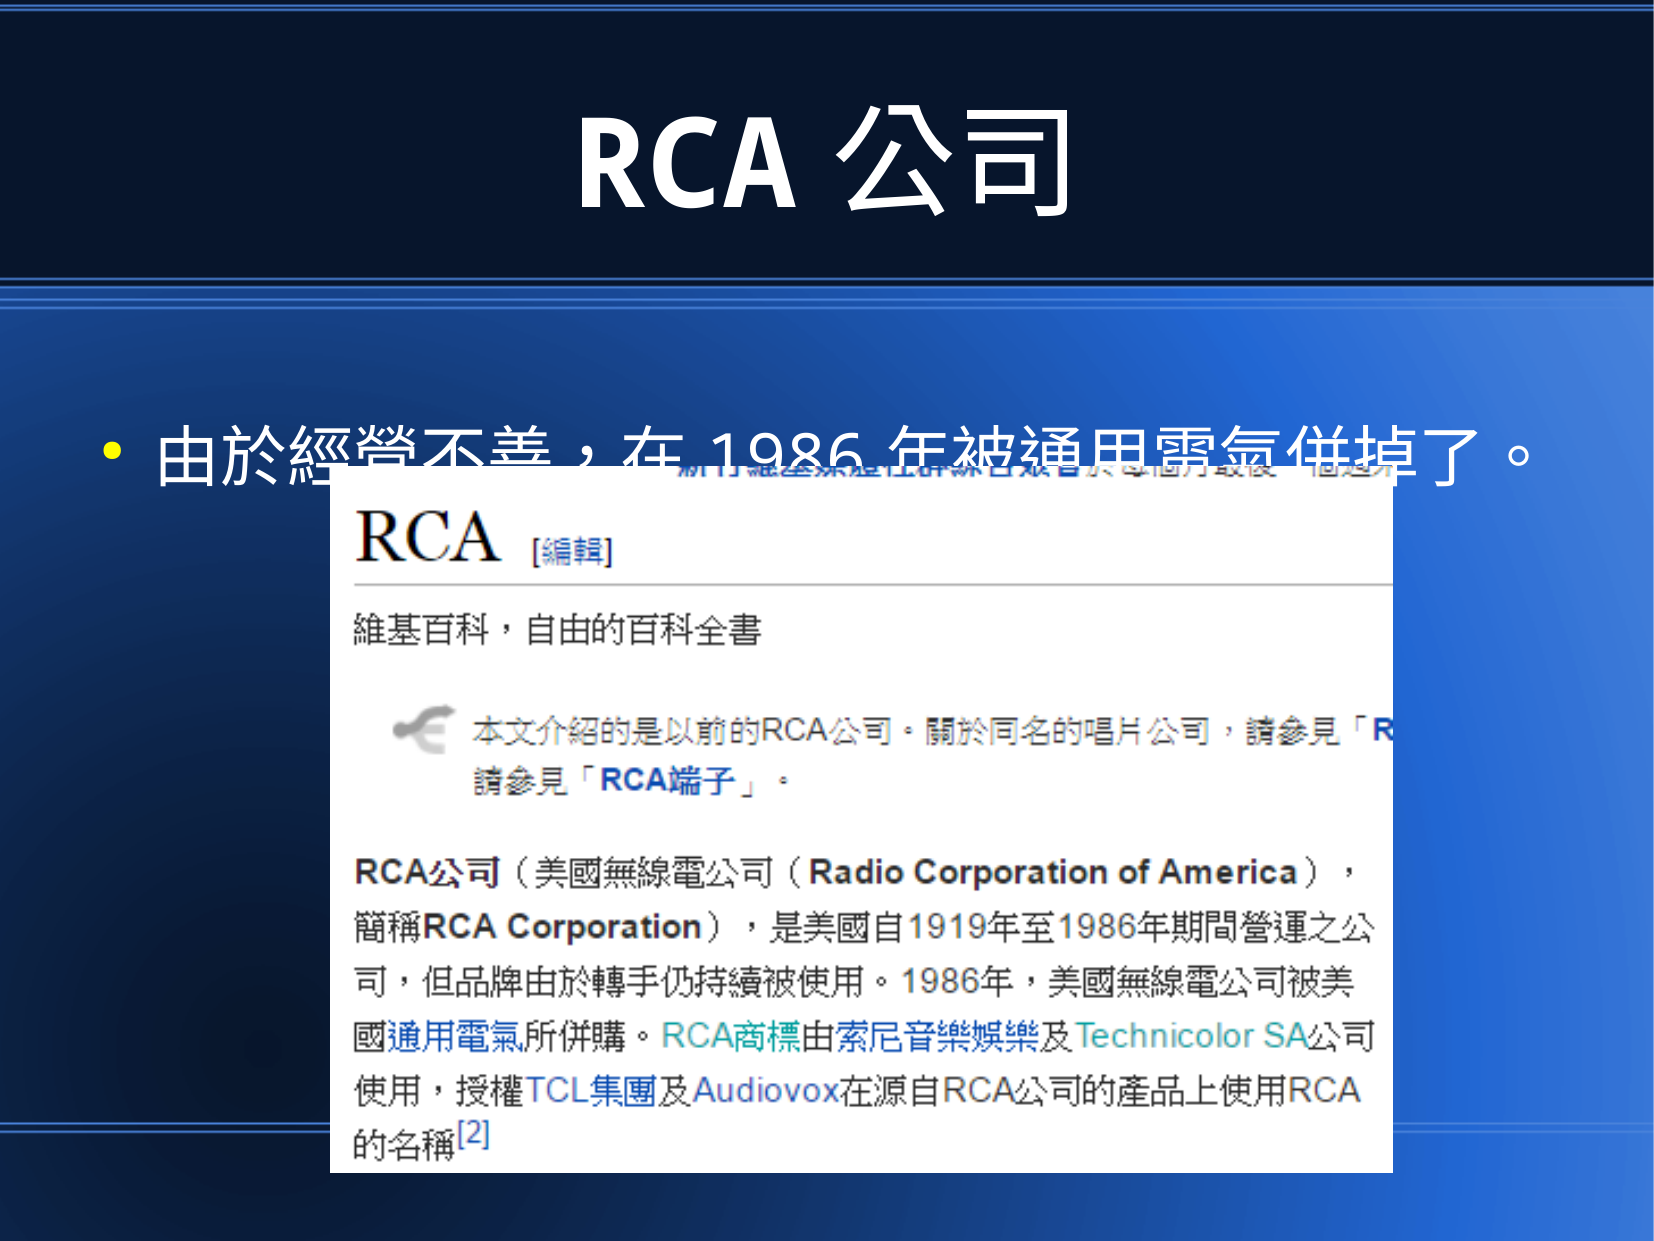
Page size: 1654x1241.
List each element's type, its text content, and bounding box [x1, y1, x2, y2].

title RCA公司 [82, 49, 1571, 257]
picture [330, 466, 1393, 1173]
list 由於經營不善，在1986年被通用電氣併掉了。 [82, 355, 1571, 1241]
picture [0, 0, 1654, 1241]
